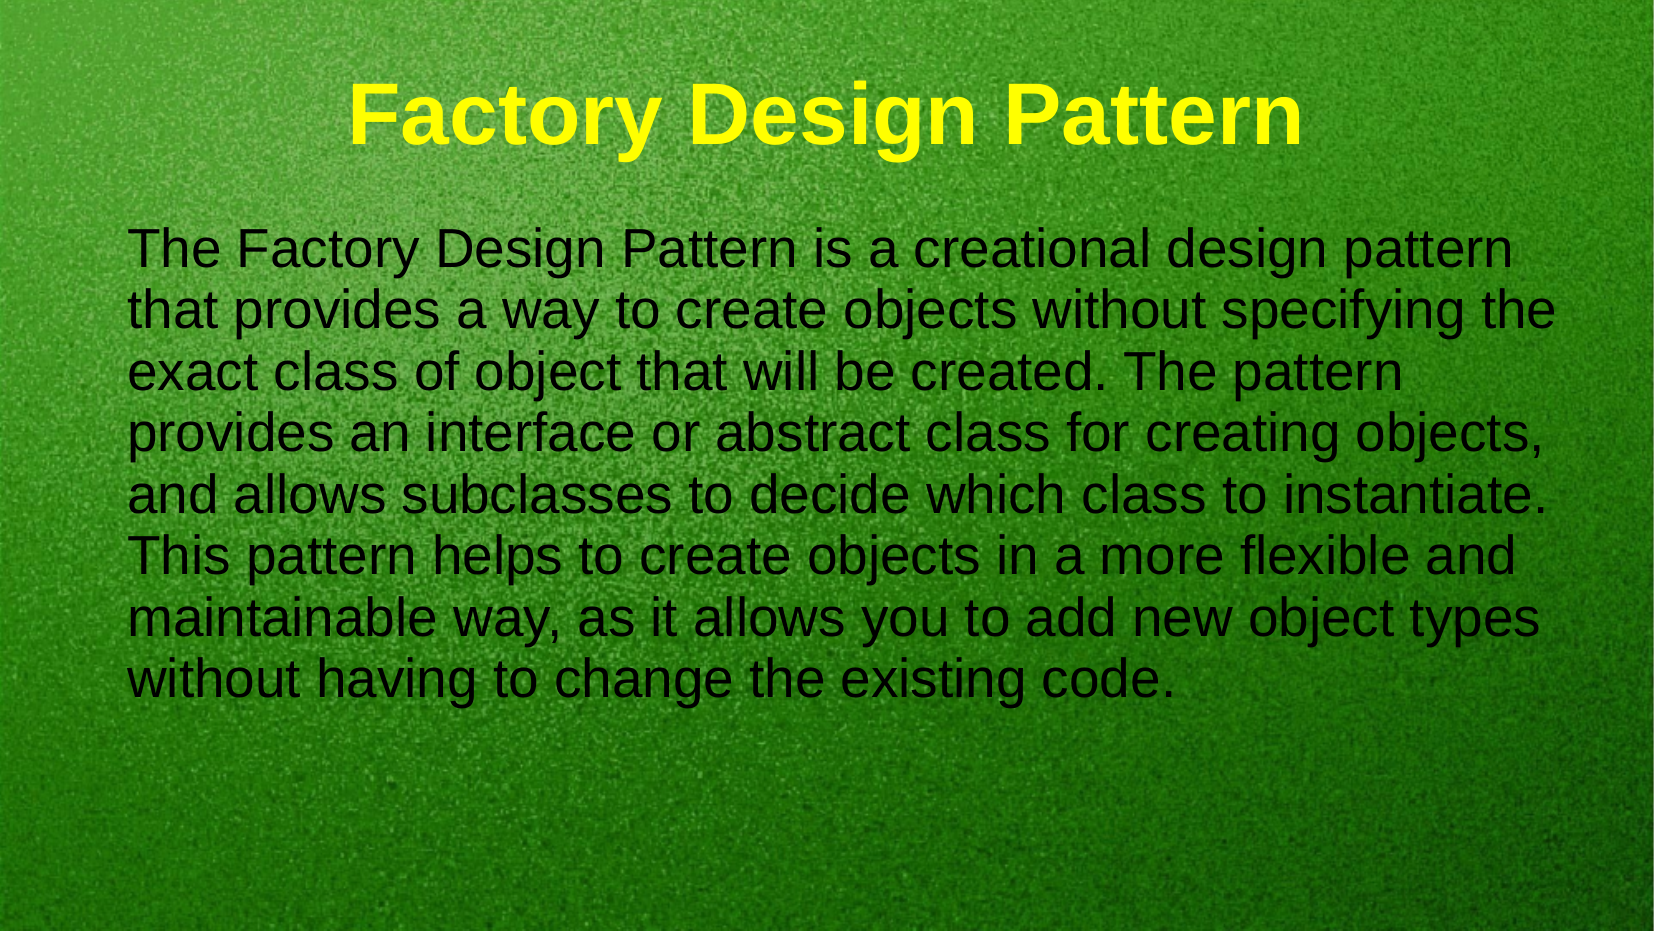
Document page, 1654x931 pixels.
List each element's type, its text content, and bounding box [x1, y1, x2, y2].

picture [0, 0, 1654, 931]
title Factory Design Pattern [82, 37, 1571, 193]
list The Factory Design Pattern is a creational design pattern that provides a way to create objects without specifying the exact class of object that will be created. The pattern provides an interface or abstract class for creating objects, and allows subclasses to decide which class to instantiate. This pattern helps to create objects in a more flexible and maintainable way, as it allows you to add new object types without having to change the existing code. [82, 217, 1571, 758]
